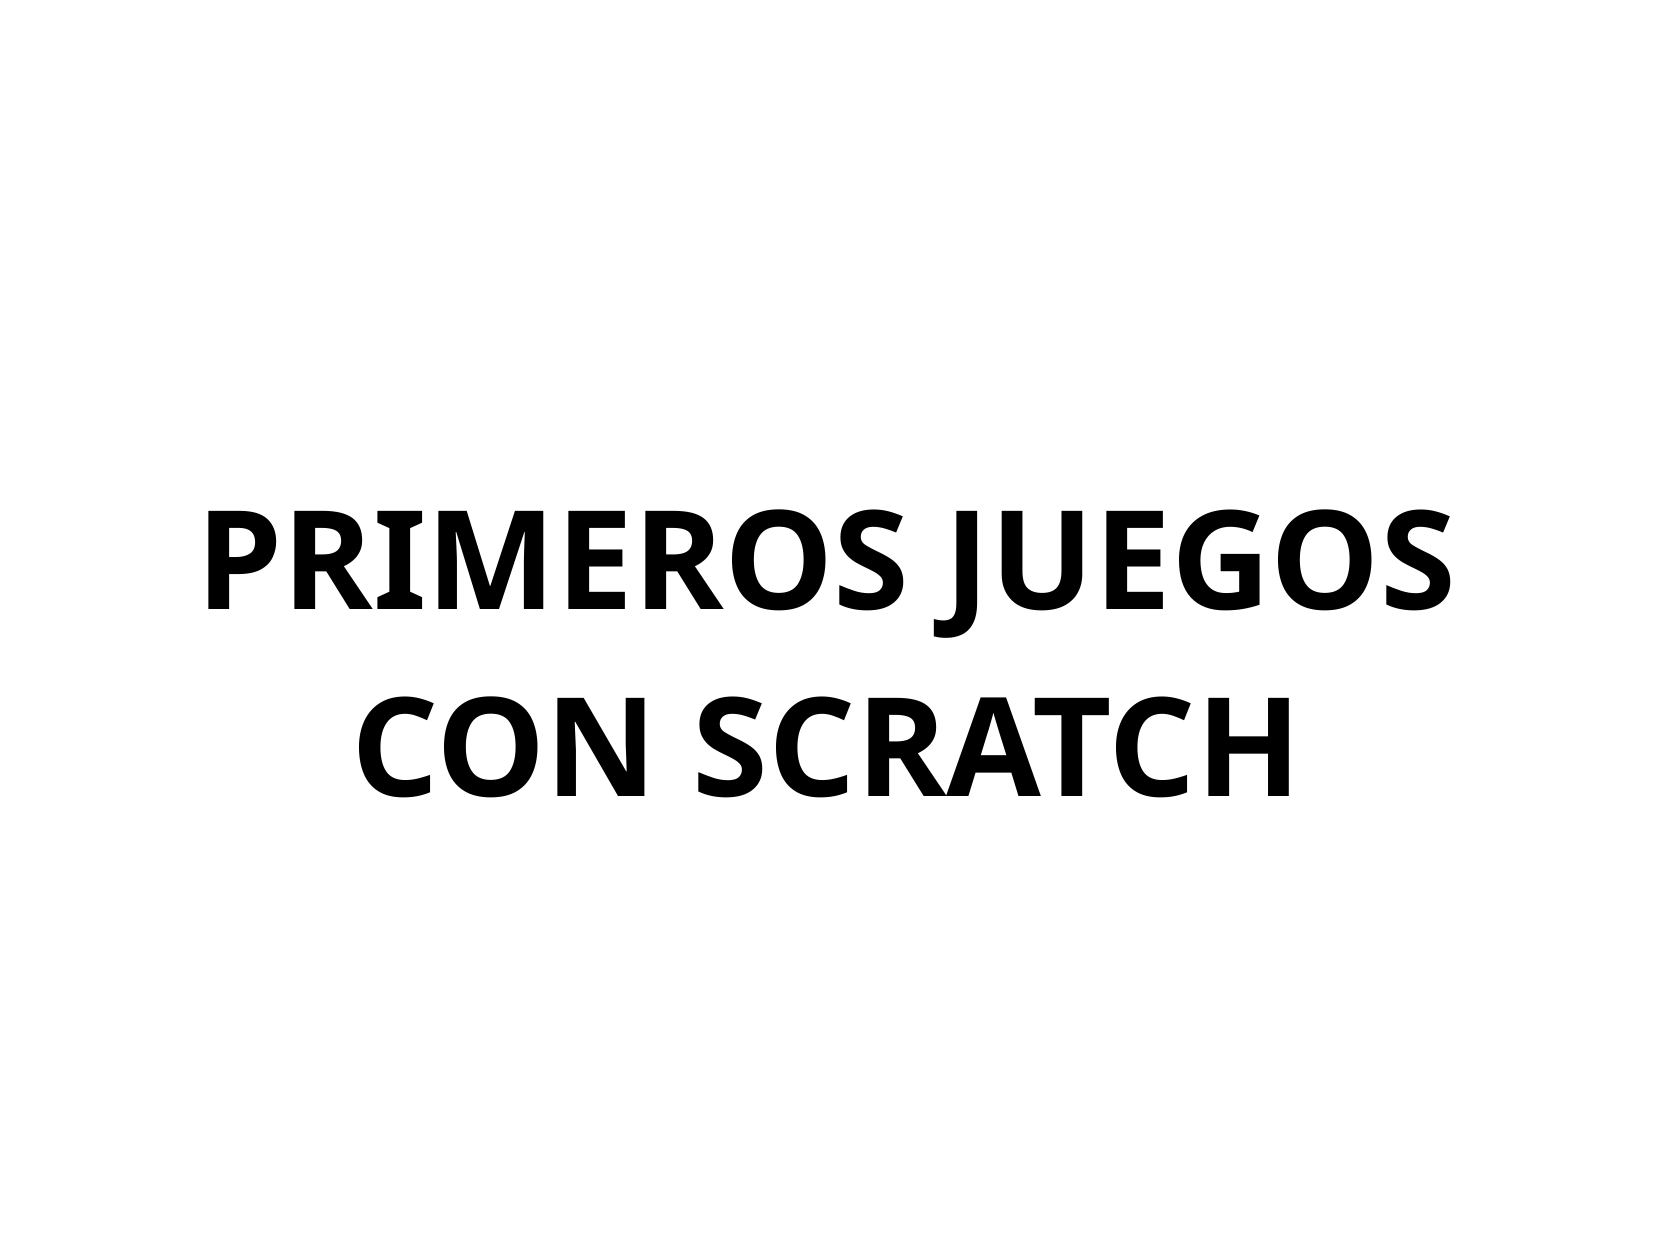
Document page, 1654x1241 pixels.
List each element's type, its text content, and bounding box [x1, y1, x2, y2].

subtitle PRIMEROS JUEGOS CON SCRATCH [82, 290, 1571, 1010]
